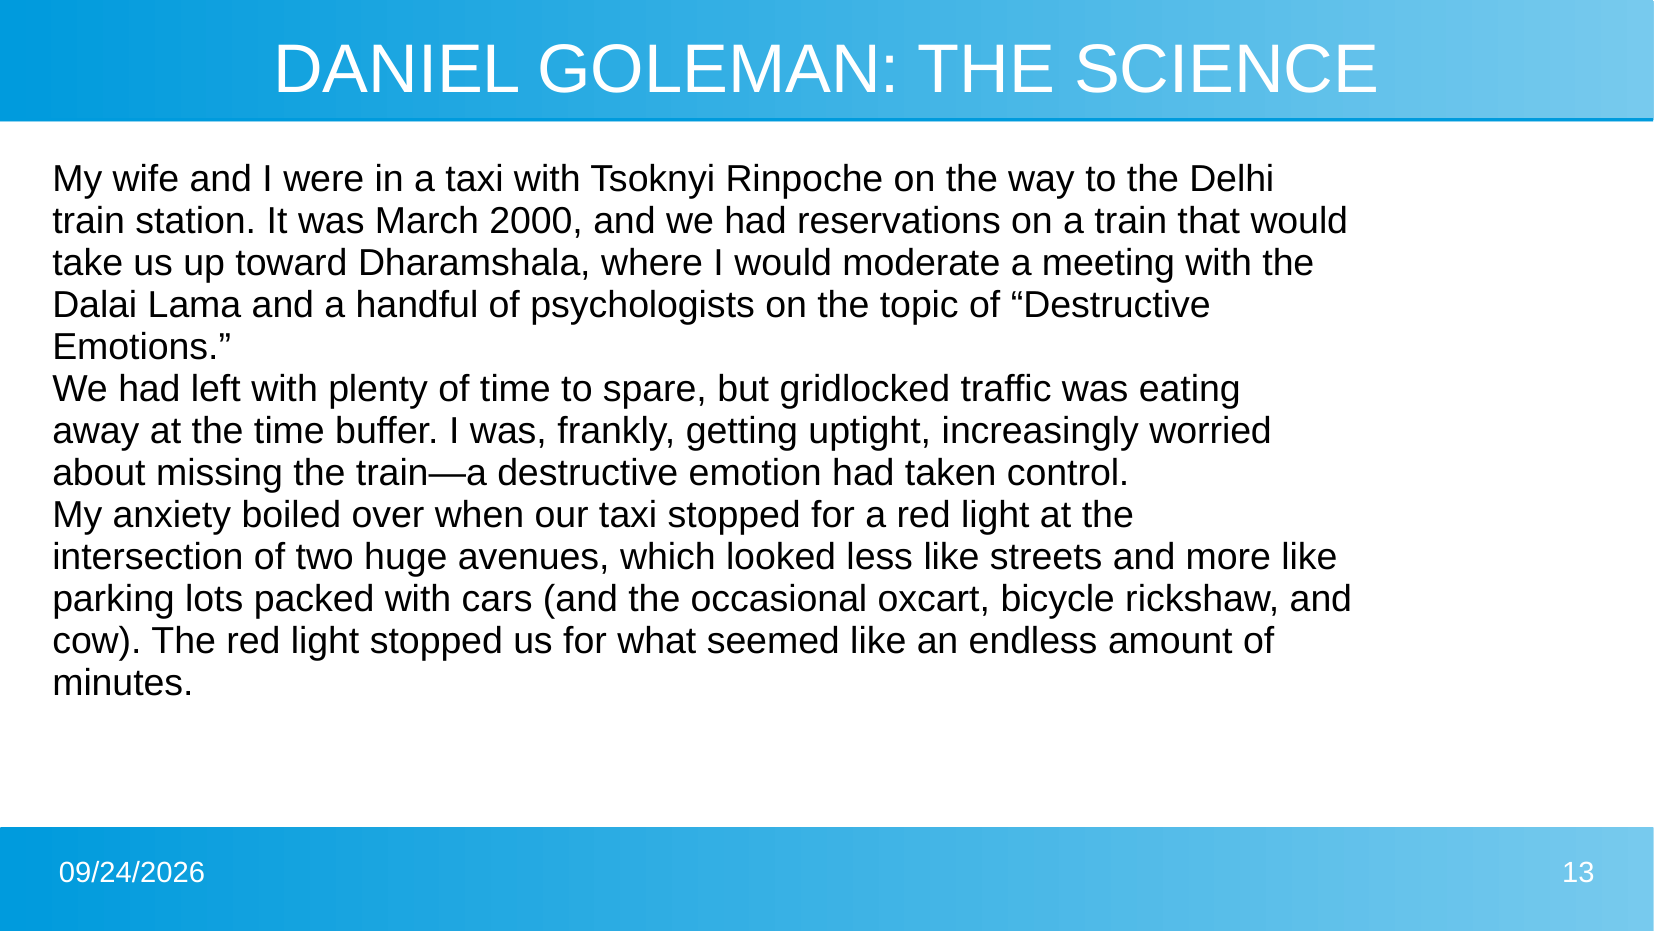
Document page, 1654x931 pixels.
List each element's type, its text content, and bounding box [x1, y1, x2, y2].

text_box My wife and I were in a taxi with Tsoknyi Rinpoche on the way to the Delhi train station. It was March 2000, and we had reservations on a train that would take us up toward Dharamshala, where I would moderate a meeting with the Dalai Lama and a handful of psychologists on the topic of “Destructive Emotions.” We had left with plenty of time to spare, but gridlocked traffic was eating away at the time buffer. I was, frankly, getting uptight, increasingly worried about missing the train—a destructive emotion had taken control. My anxiety boiled over when our taxi stopped for a red light at the intersection of two huge avenues, which looked less like streets and more like parking lots packed with cars (and the occasional oxcart, bicycle rickshaw, and cow). The red light stopped us for what seemed like an endless amount of minutes. [37, 150, 1538, 788]
title DANIEL GOLEMAN: THE SCIENCE [59, 29, 1595, 108]
